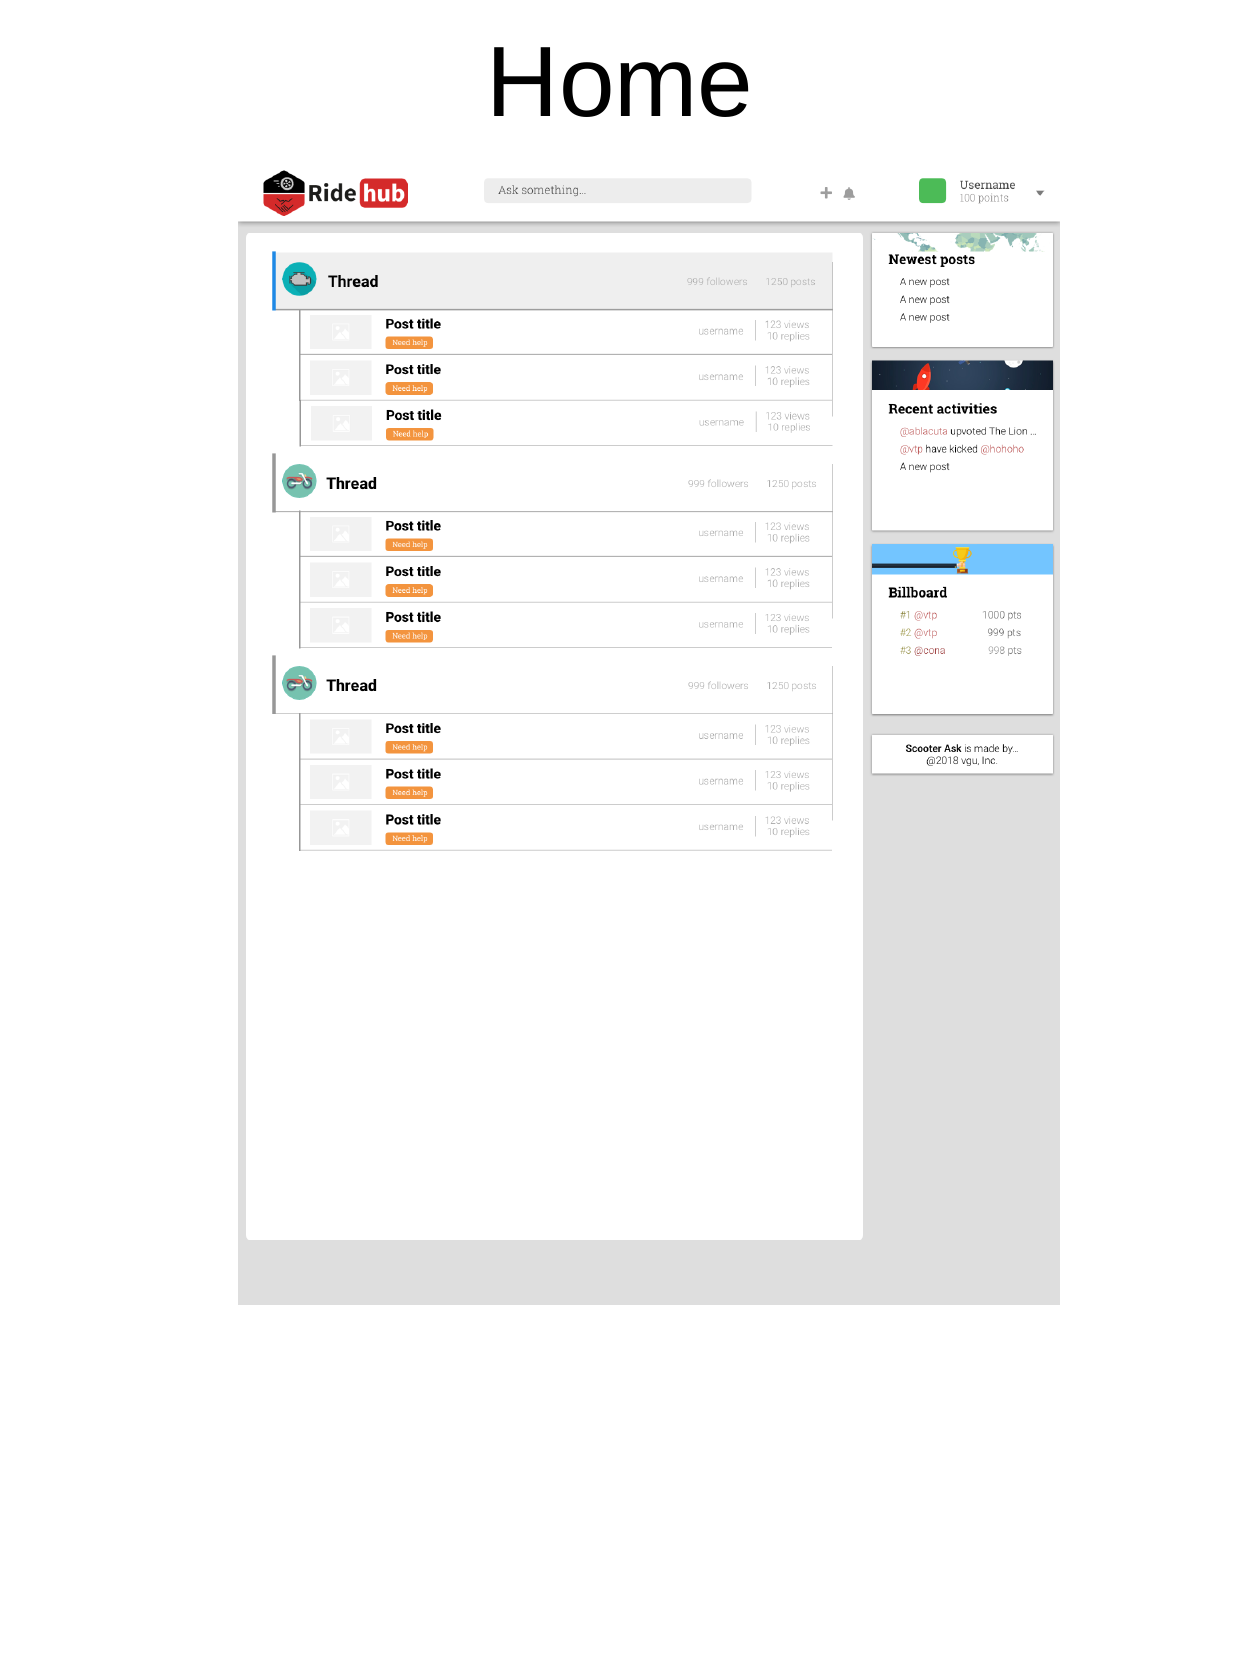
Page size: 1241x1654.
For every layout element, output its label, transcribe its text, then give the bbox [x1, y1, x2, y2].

picture [238, 164, 1060, 1306]
title Home [62, 26, 1179, 139]
